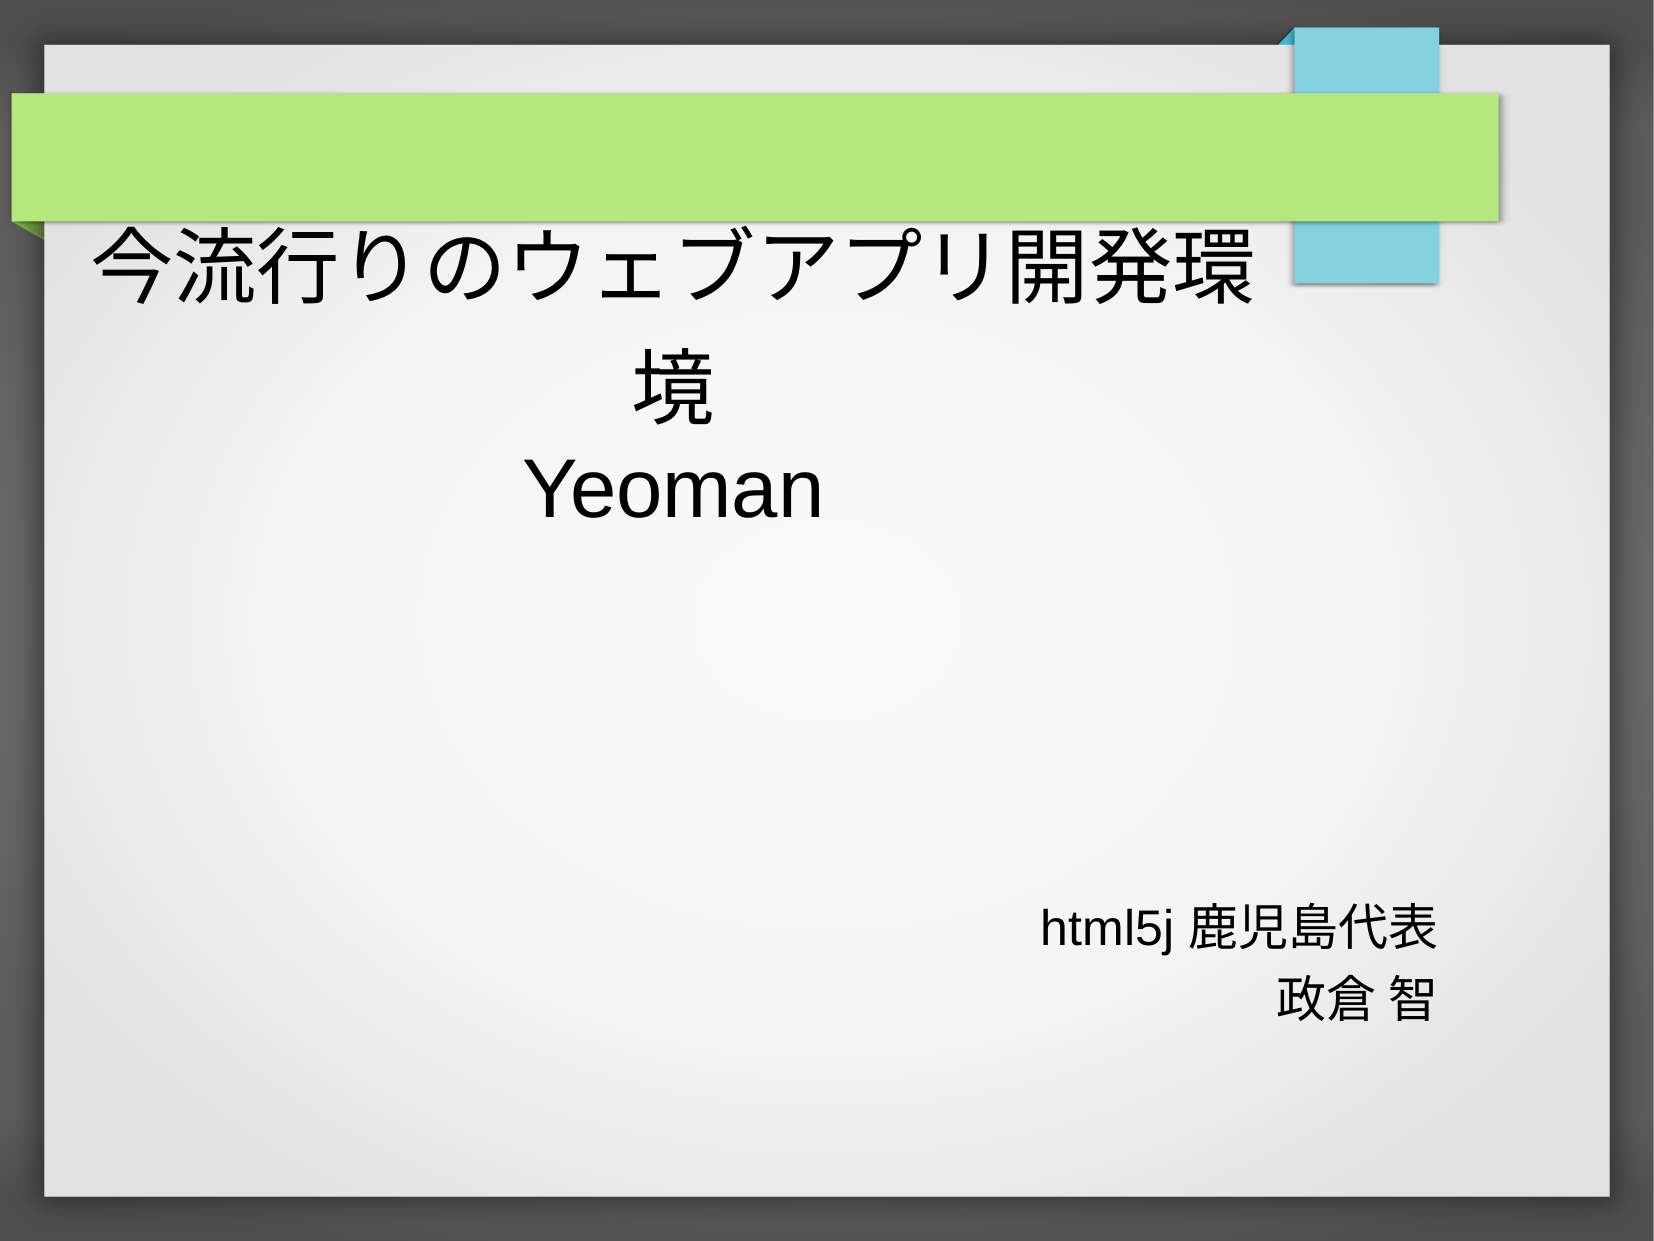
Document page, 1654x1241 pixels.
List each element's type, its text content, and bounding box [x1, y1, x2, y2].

subtitle 今流行りのウェブアプリ開発環境 Yeoman [82, 94, 1264, 643]
text_box html5j 鹿児島代表 政倉 智 [803, 879, 1453, 1002]
picture [0, 0, 1654, 1241]
